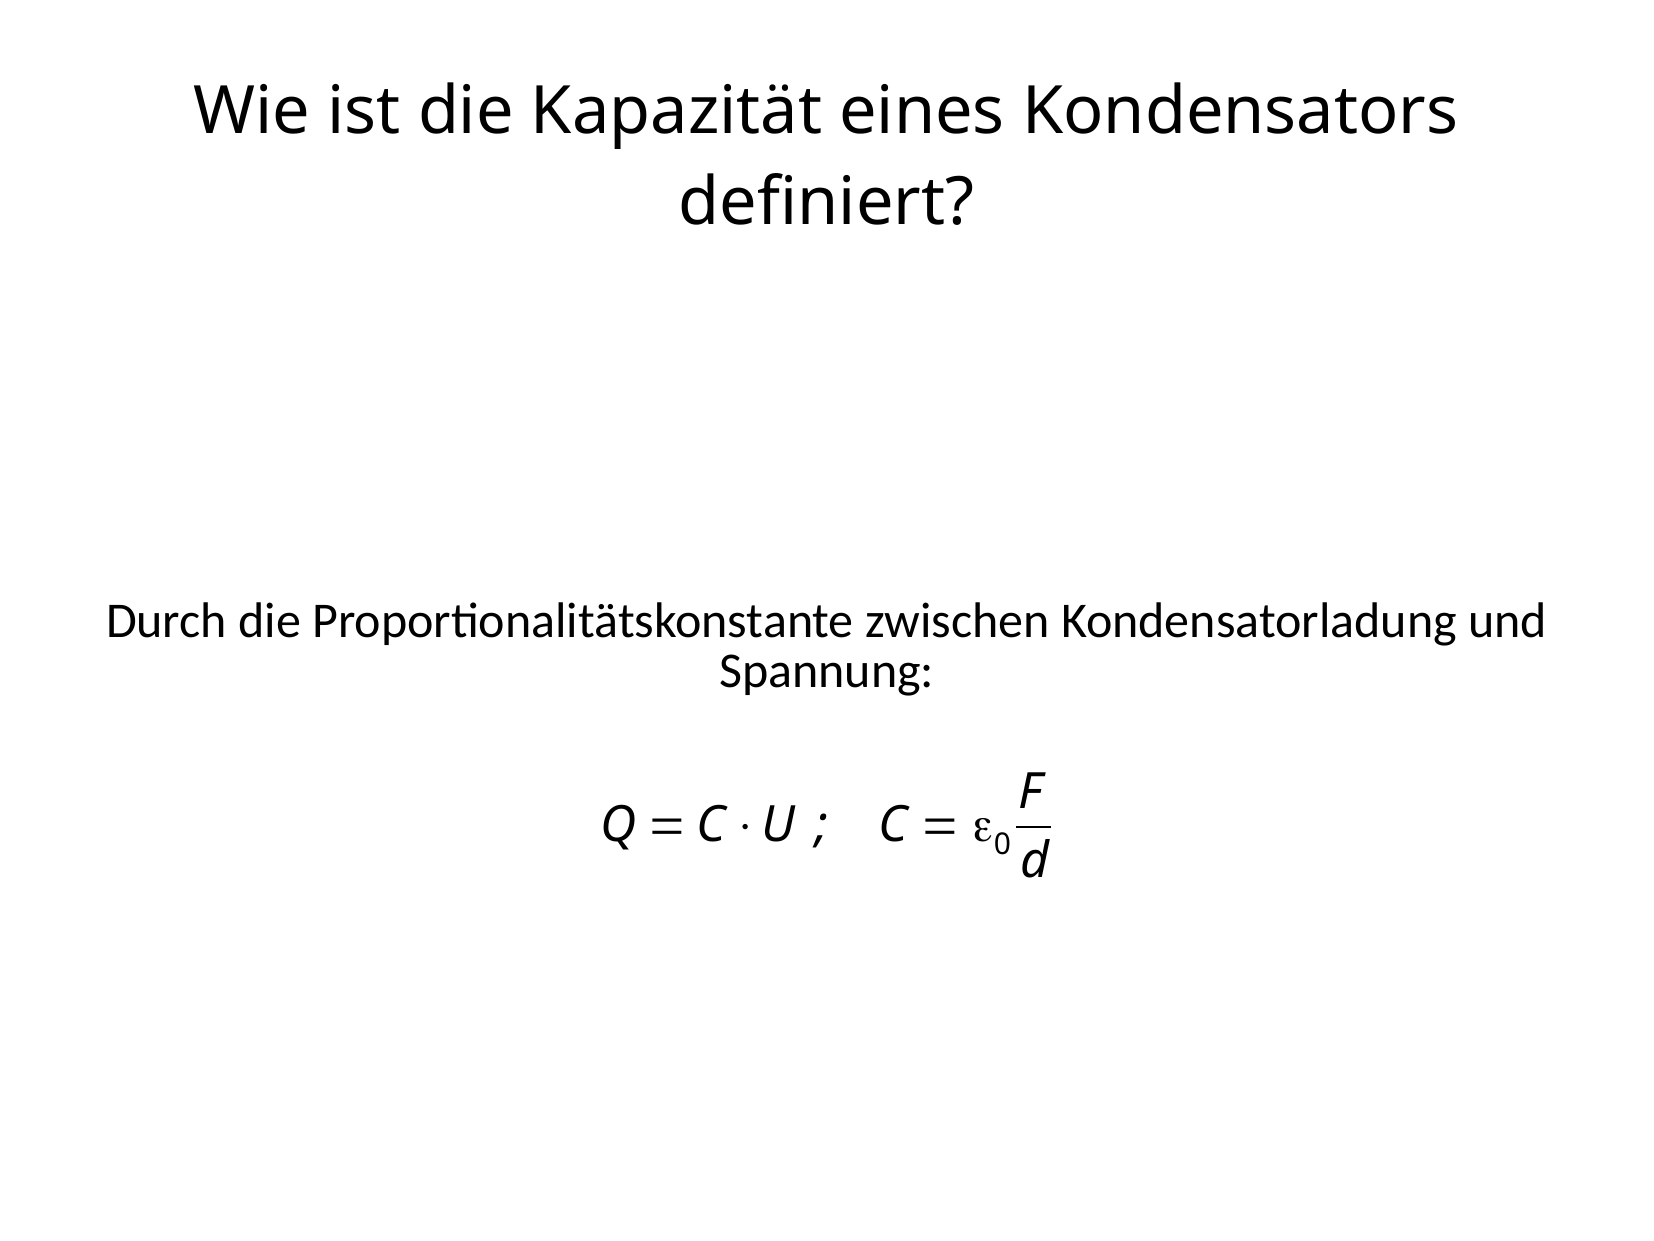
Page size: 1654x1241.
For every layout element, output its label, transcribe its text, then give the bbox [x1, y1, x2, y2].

chart [593, 761, 1060, 892]
title Wie ist die Kapazität eines Kondensators definiert? [82, 49, 1571, 257]
subtitle Durch die Proportionalitätskonstante zwischen Kondensatorladung und Spannung: [82, 290, 1571, 1010]
